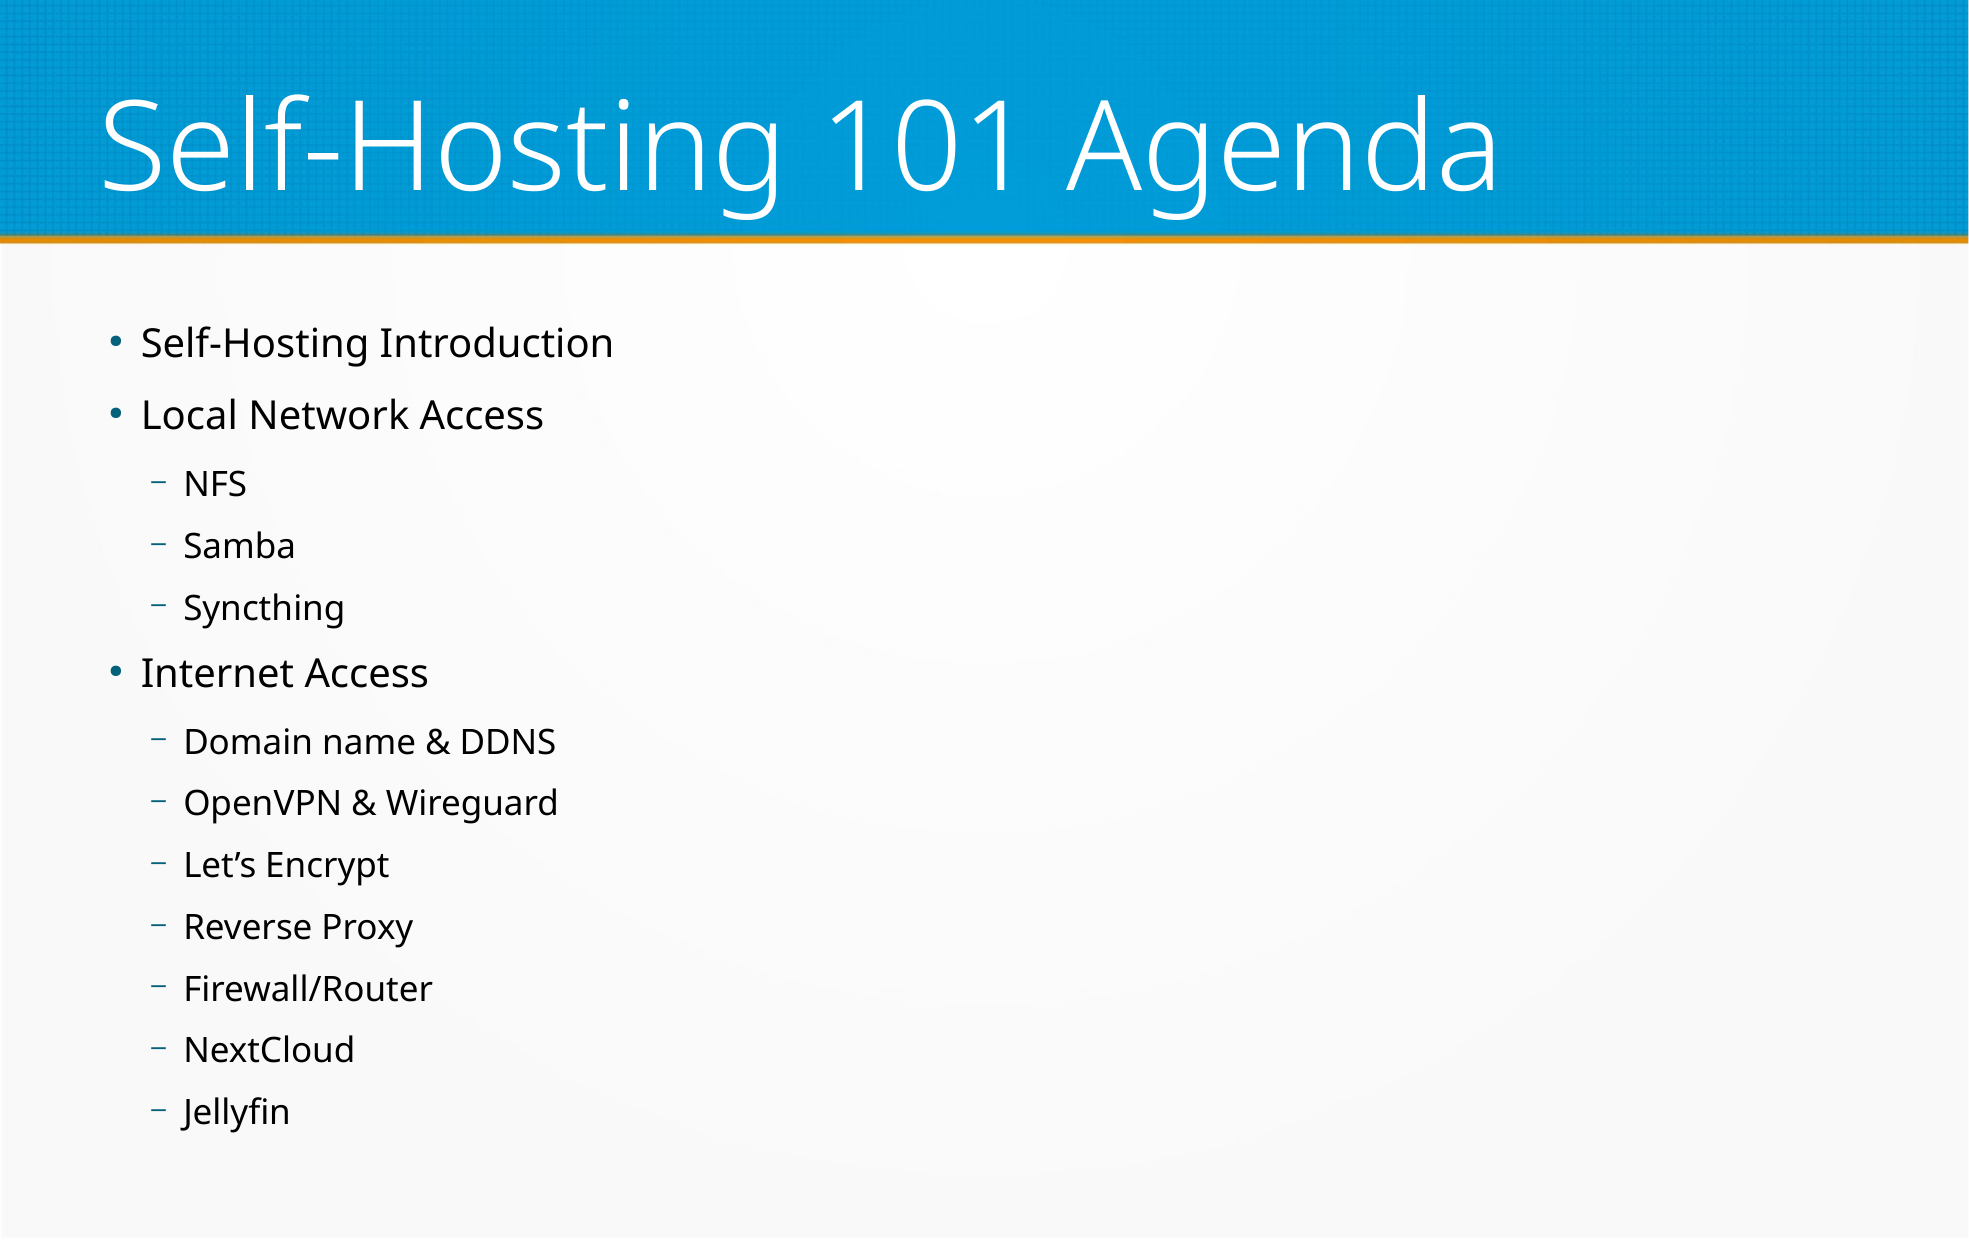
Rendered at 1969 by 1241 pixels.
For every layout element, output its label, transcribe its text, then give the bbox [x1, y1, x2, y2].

list Self-Hosting Introduction Local Network Access NFS Samba Syncthing Internet Access Domain name & DDNS OpenVPN & Wireguard Let’s Encrypt Reverse Proxy Firewall/Router NextCloud Jellyfin [98, 315, 1861, 1141]
picture [0, 233, 1969, 1241]
title Self-Hosting 101 Agenda [98, 19, 1870, 227]
